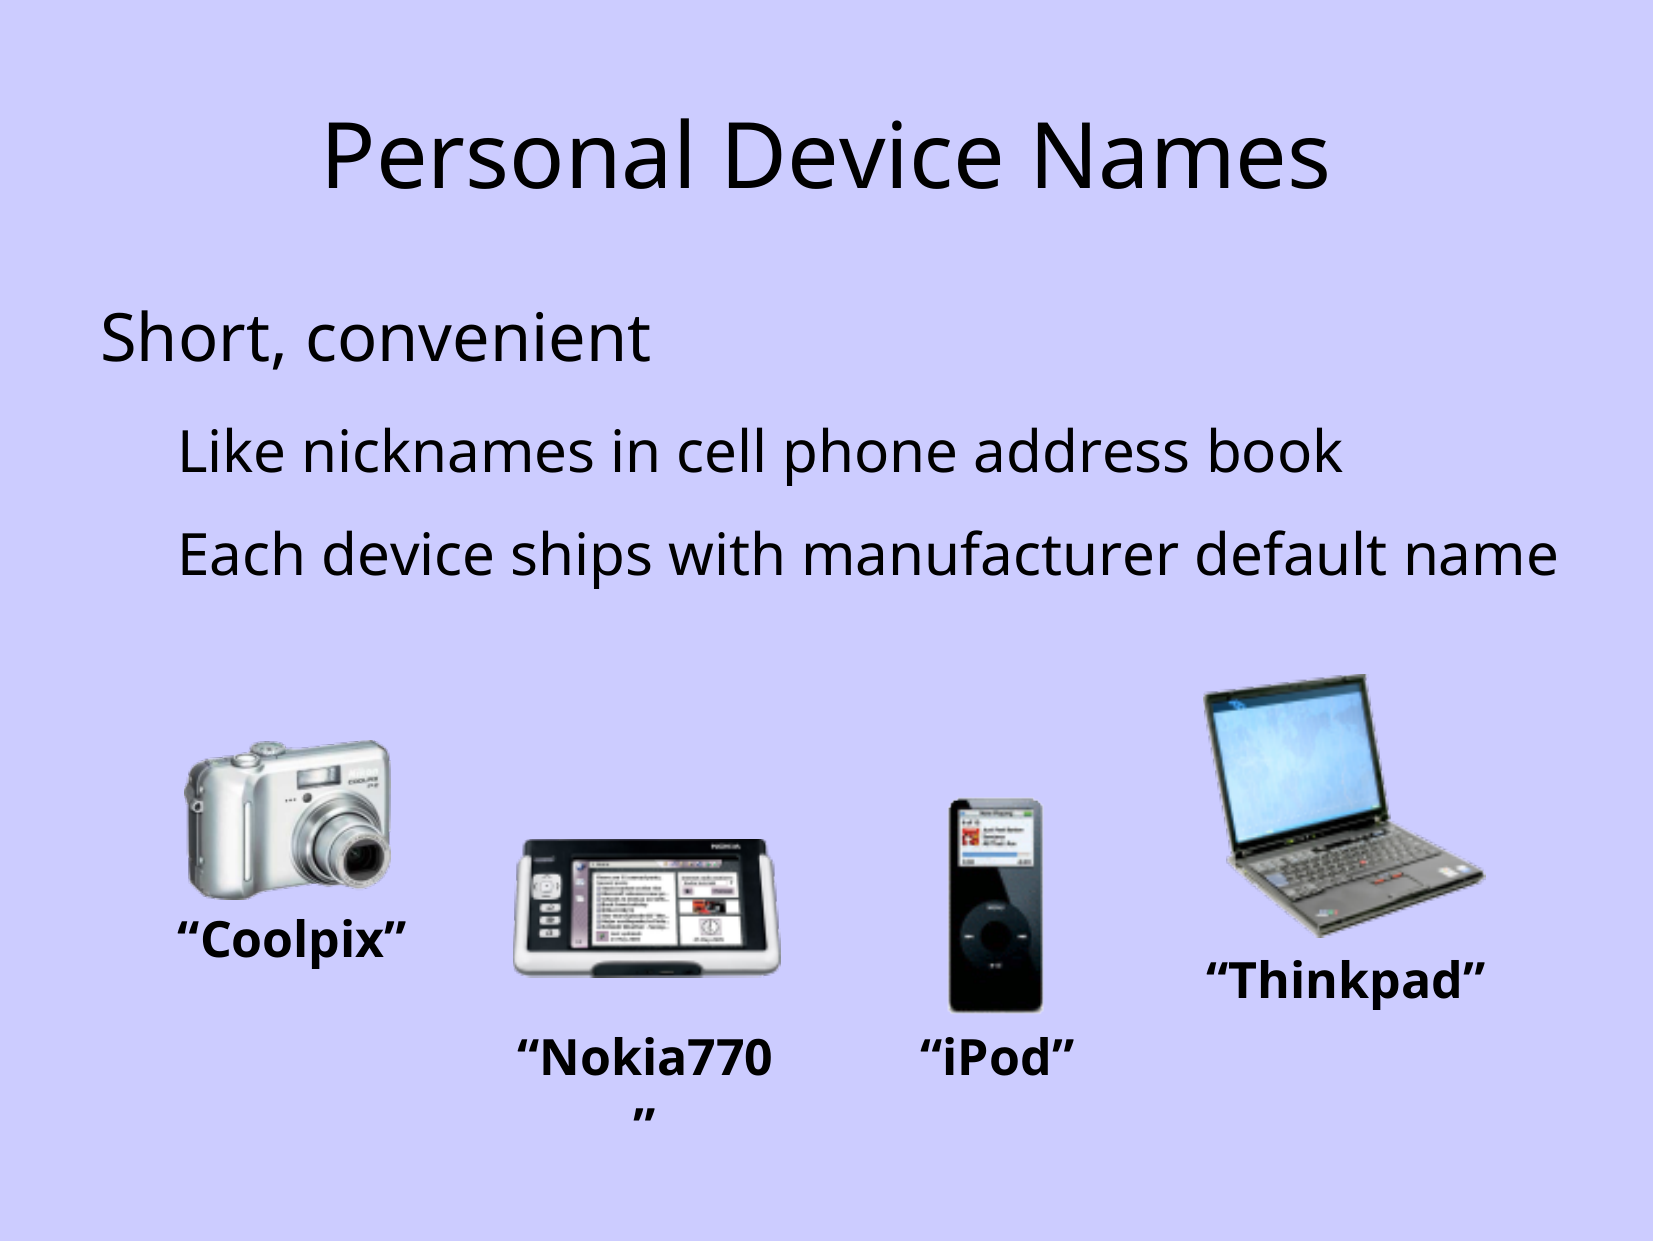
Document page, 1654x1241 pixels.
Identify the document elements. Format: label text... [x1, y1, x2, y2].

text_box “Coolpix” [157, 896, 428, 1028]
text_box “iPod” [855, 1014, 1141, 1146]
picture [937, 789, 1058, 1014]
title Personal Device Names [82, 49, 1571, 257]
picture [1203, 674, 1486, 937]
picture [184, 740, 391, 901]
text_box “Thinkpad” [1170, 937, 1523, 1069]
text_box “Nokia770” [495, 1014, 796, 1146]
picture [513, 839, 781, 978]
list Short, convenient Like nicknames in cell phone address book Each device ships with manufacturer default name [82, 290, 1571, 751]
